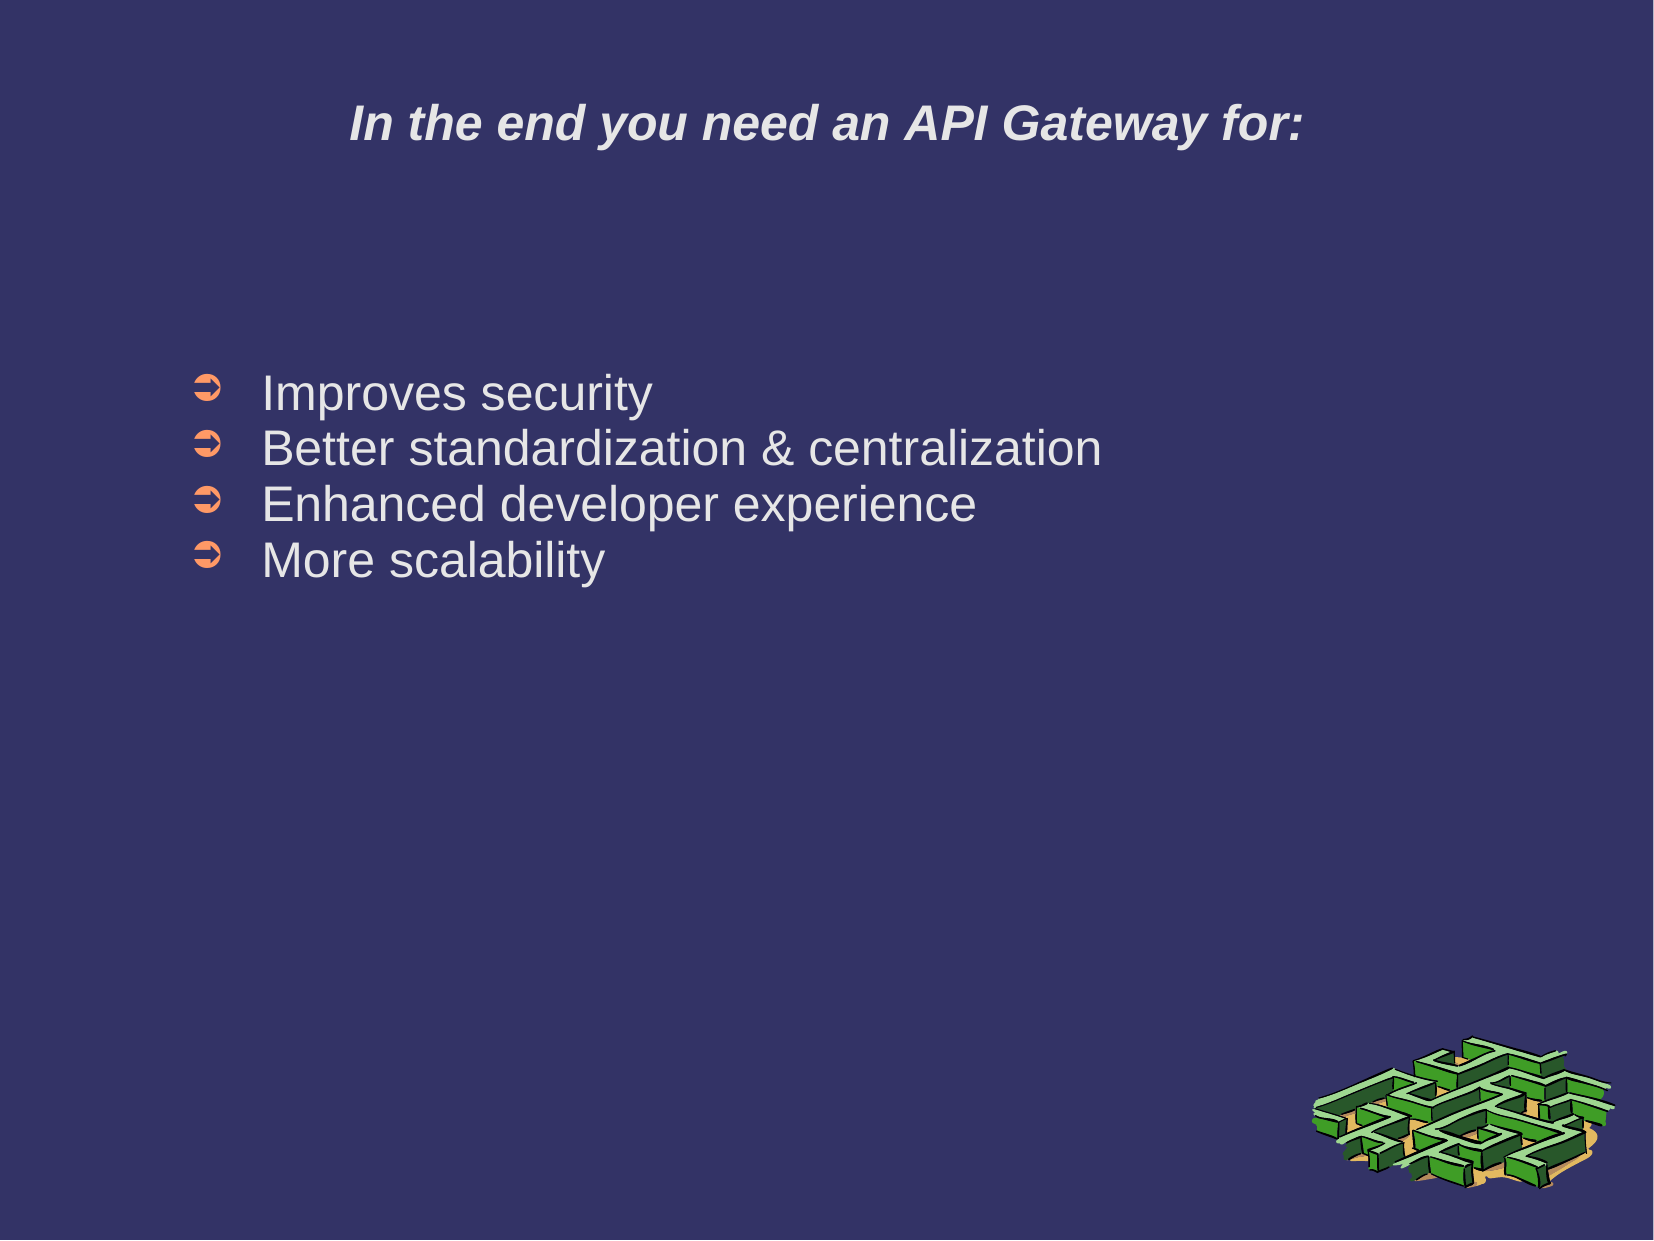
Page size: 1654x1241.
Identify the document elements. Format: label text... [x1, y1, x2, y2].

list Improves security Better standardization & centralization Enhanced developer experience More scalability [178, 364, 1570, 1147]
title In the end you need an API Gateway for: [121, 19, 1534, 227]
